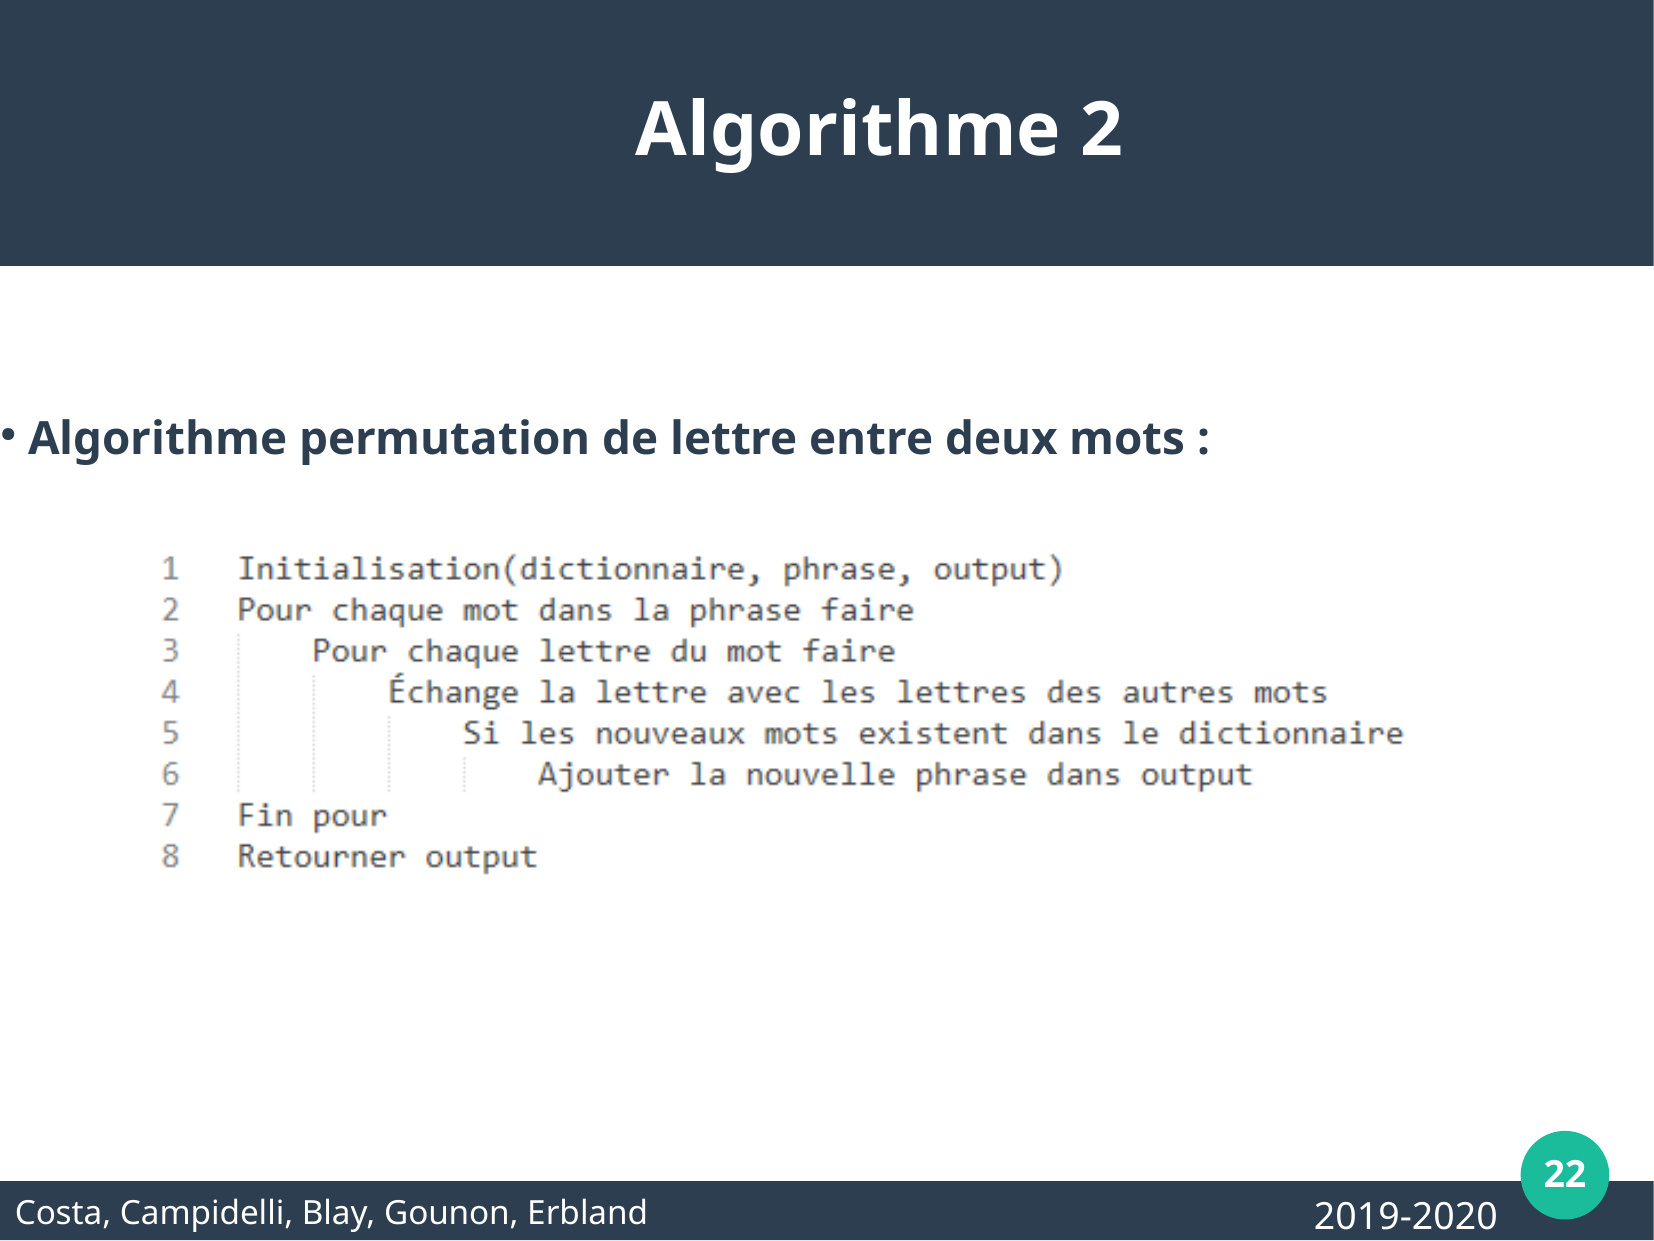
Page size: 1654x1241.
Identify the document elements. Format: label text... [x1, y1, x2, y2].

picture [142, 548, 1418, 886]
text_box 2019-2020 [1299, 1181, 1536, 1241]
list Algorithme permutation de lettre entre deux mots : [0, 318, 1654, 556]
text_box Costa, Campidelli, Blay, Gounon, Erbland [0, 1181, 1299, 1241]
title Algorithme 2 [543, 47, 1217, 205]
text_box <numéro> [1505, 1116, 1625, 1181]
text_box Costa, Campidelli, Blay, Gounon, Erbland [1536, 1181, 1654, 1241]
